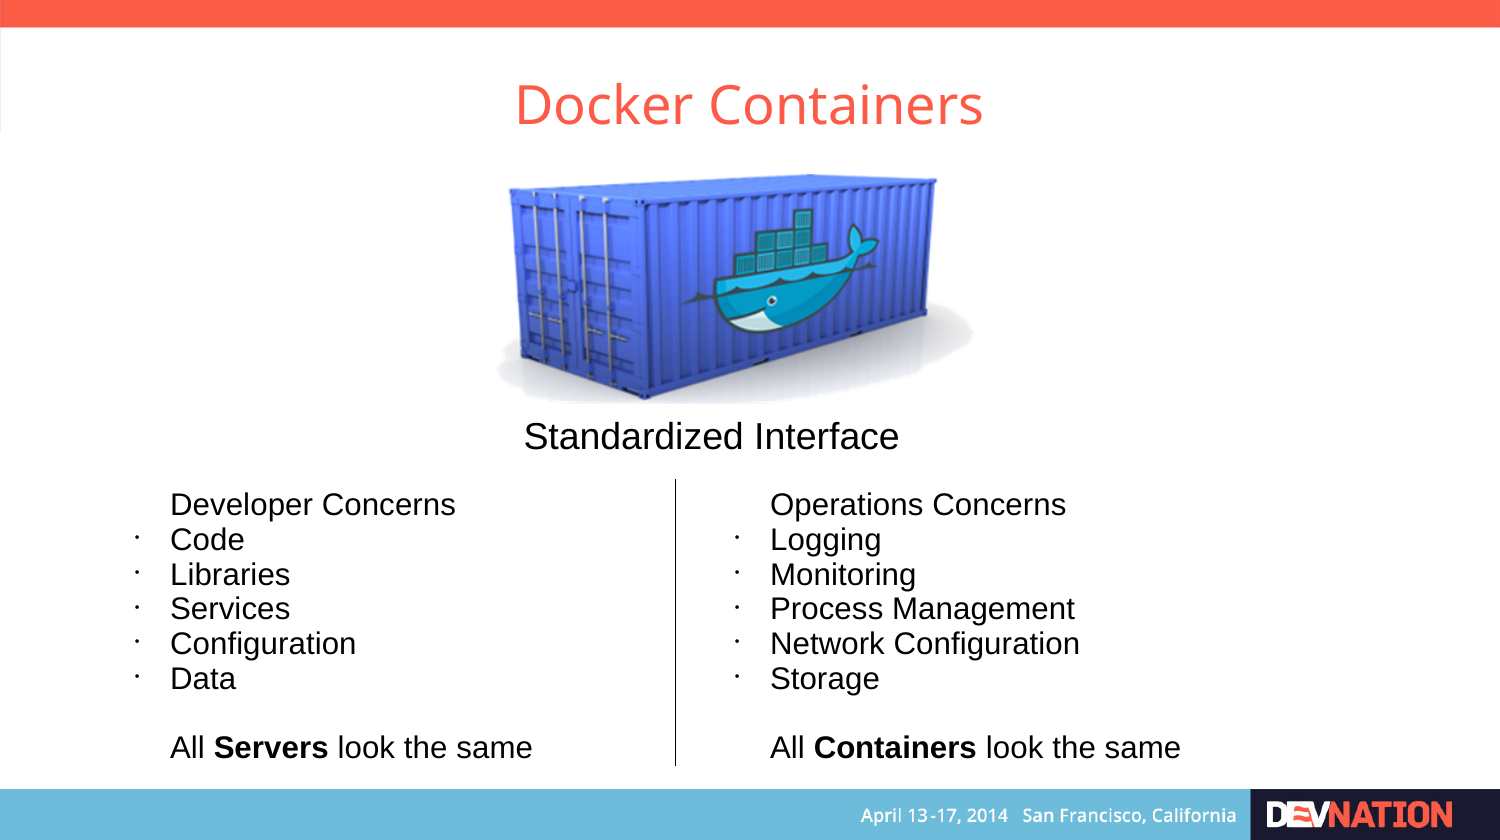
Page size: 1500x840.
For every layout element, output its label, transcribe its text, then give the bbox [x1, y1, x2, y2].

text_box Operations Concerns Logging Monitoring Process Management Network Configuration Storage All Containers look the same [720, 479, 1246, 773]
picture [0, 0, 1500, 840]
title Docker Containers [74, 33, 1425, 174]
text_box Developer Concerns Code Libraries Services Configuration Data All Servers look the same [120, 479, 646, 773]
text_box Standardized Interface [508, 408, 916, 466]
